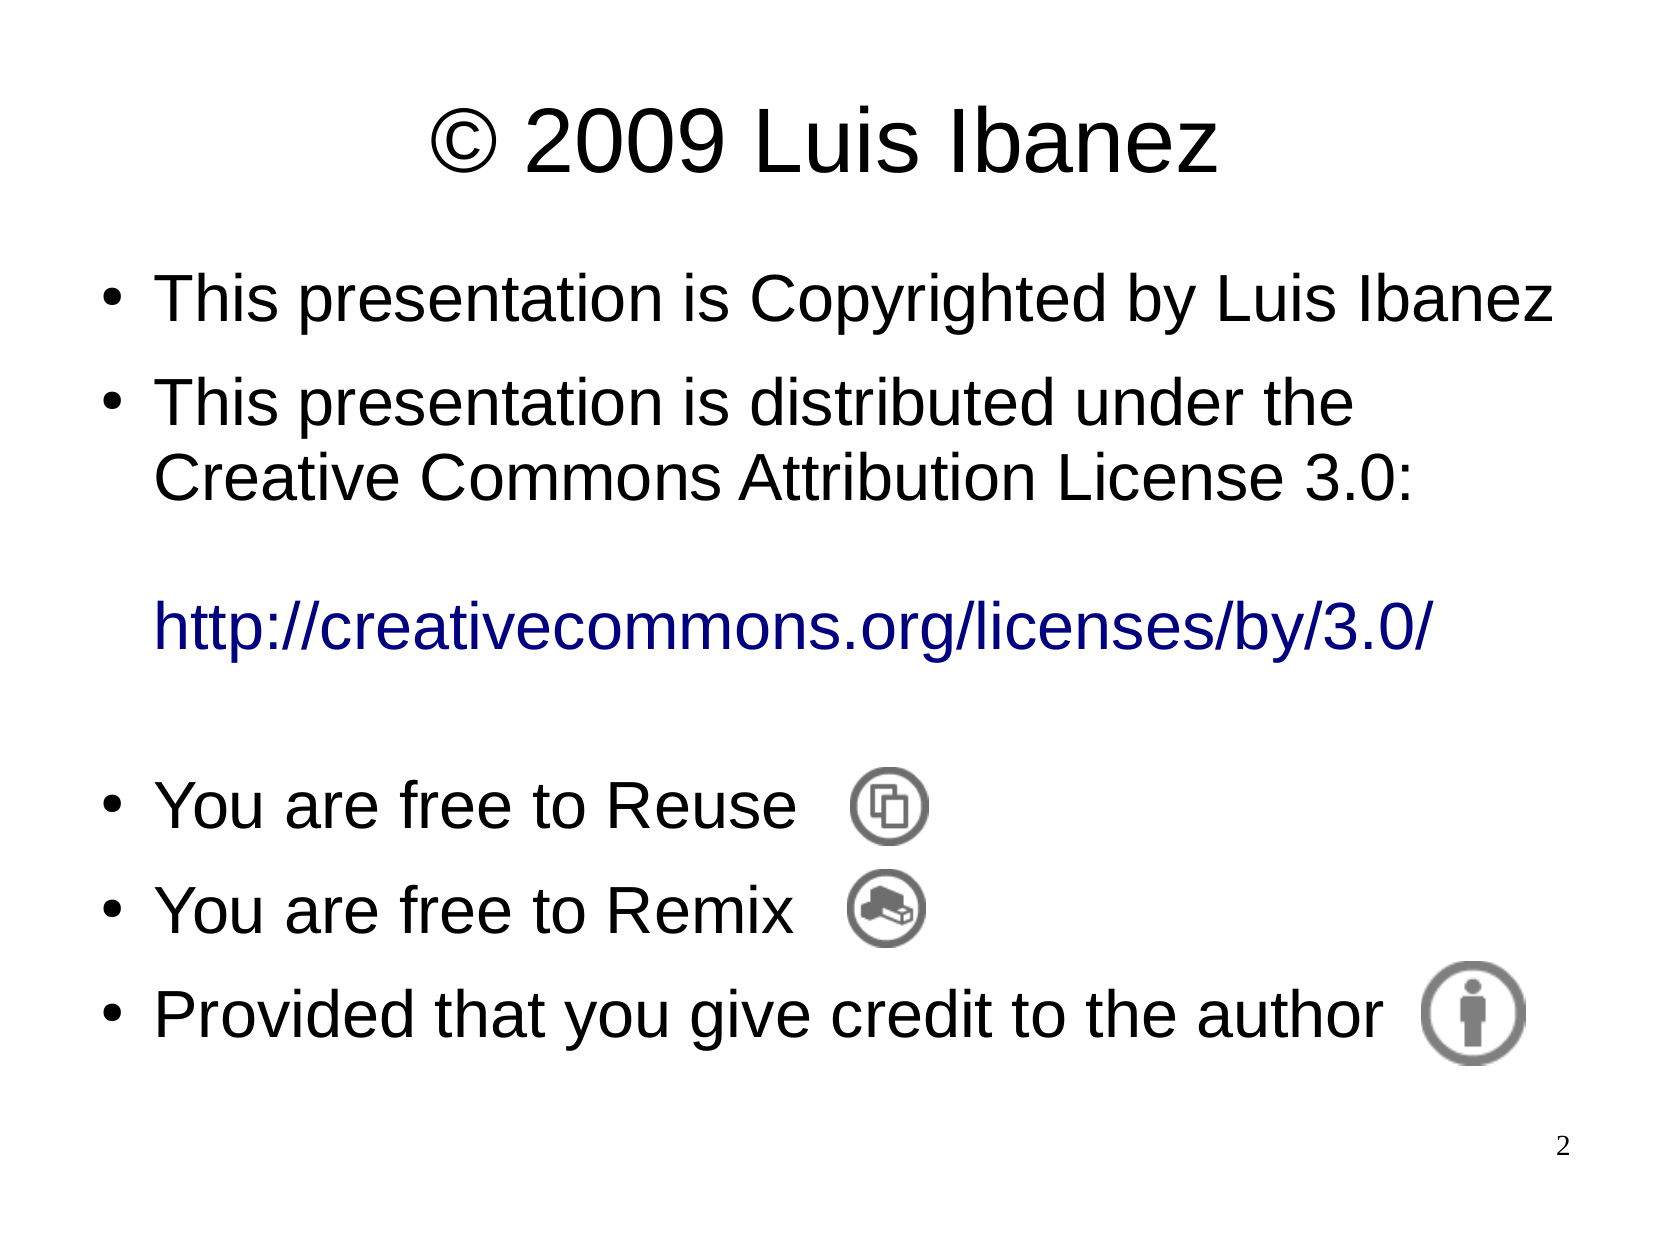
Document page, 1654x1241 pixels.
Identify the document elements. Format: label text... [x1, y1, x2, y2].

picture [850, 767, 929, 846]
picture [1421, 961, 1526, 1066]
list This presentation is Copyrighted by Luis Ibanez This presentation is distributed under the Creative Commons Attribution License 3.0: http://creativecommons.org/licenses/by/3.0/ You are free to Reuse You are free to Remix Provided that you give credit to the author [82, 260, 1571, 1052]
picture [847, 869, 926, 948]
title © 2009 Luis Ibanez [82, 37, 1571, 245]
